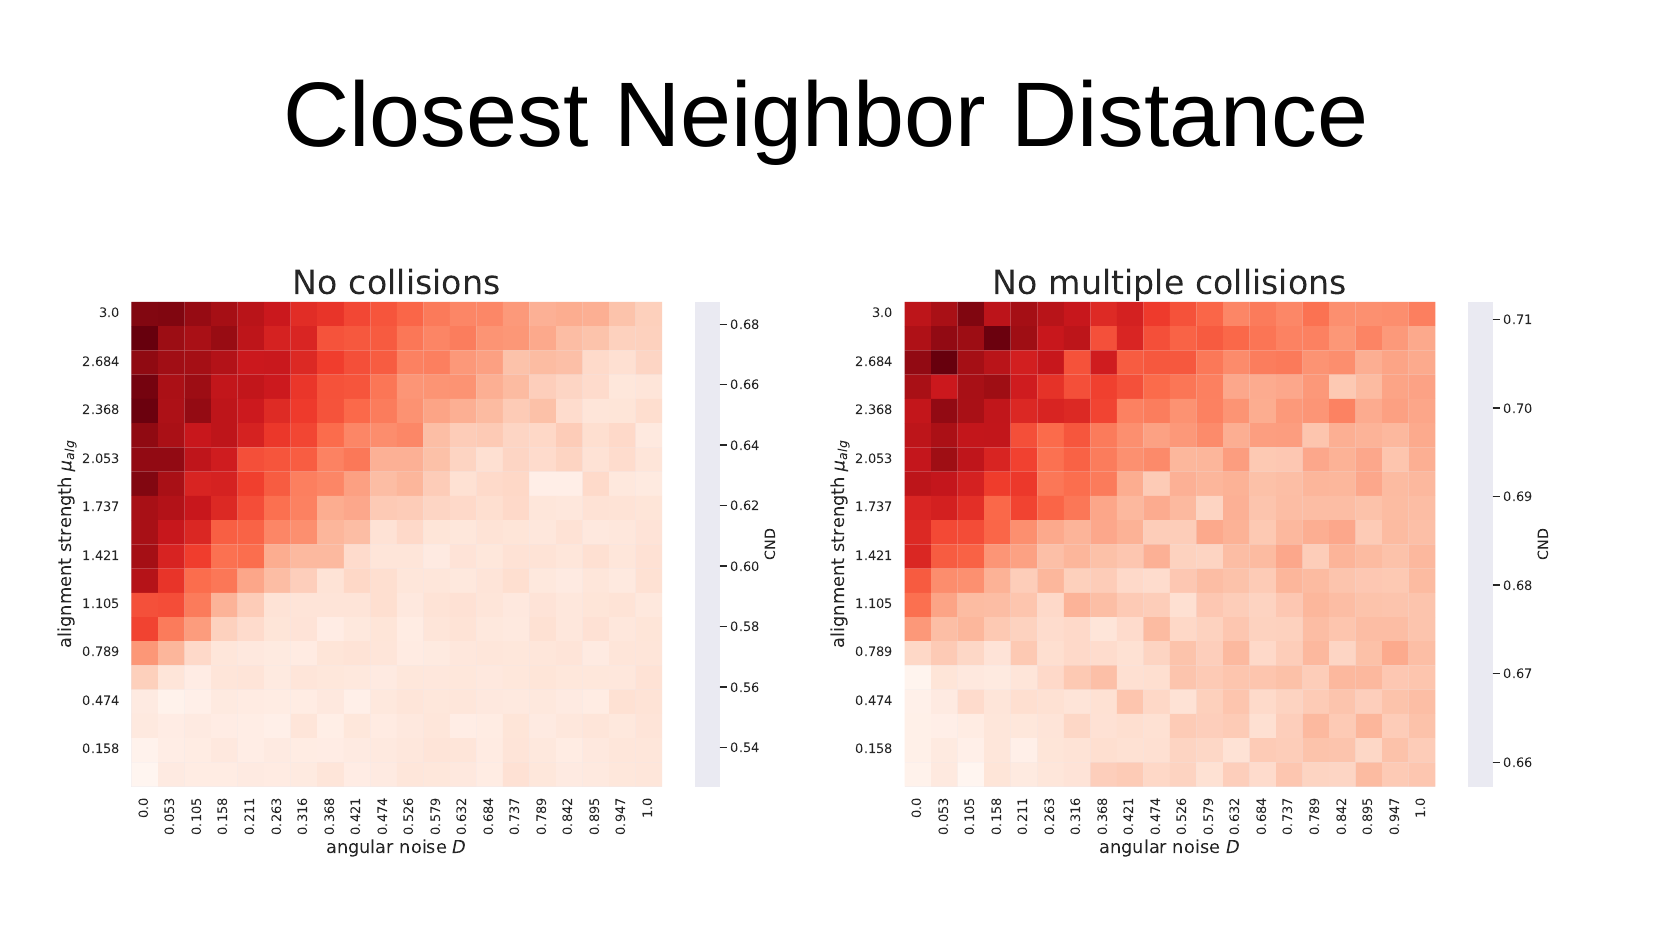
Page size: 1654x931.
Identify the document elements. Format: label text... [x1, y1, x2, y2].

title Closest Neighbor Distance [82, 37, 1571, 193]
picture [24, 225, 1654, 867]
